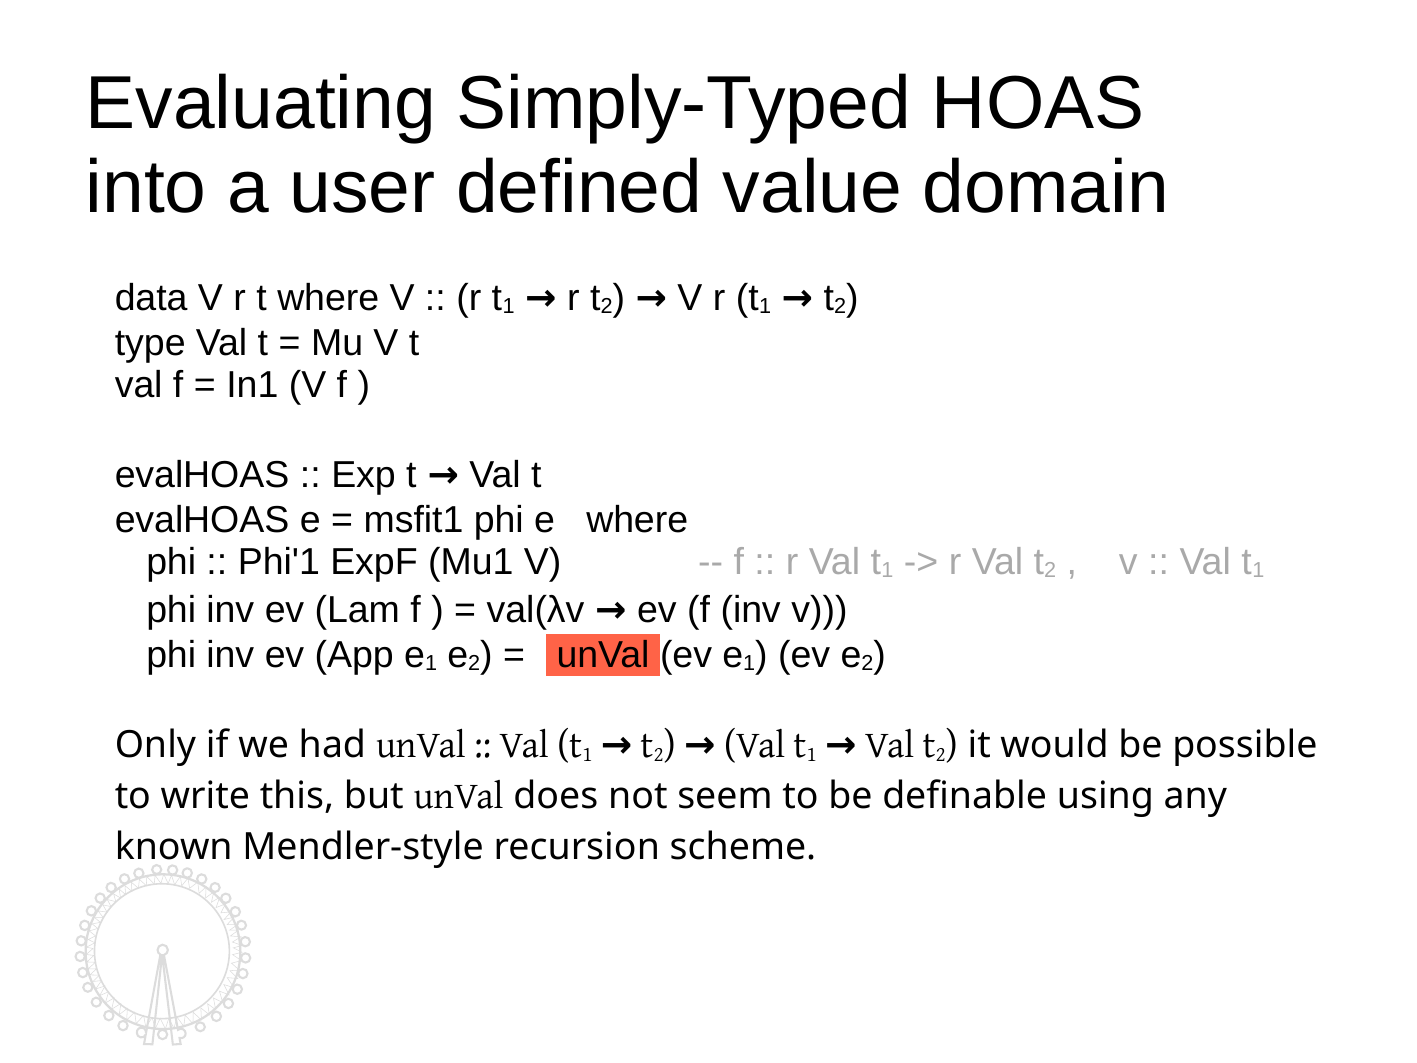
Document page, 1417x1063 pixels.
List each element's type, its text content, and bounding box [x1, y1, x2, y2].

title Evaluating Simply-Typed HOAS into a user defined value domain [70, 53, 1346, 240]
list data V r t where V :: (r t1 → r t2) → V r (t1 → t2) type Val t = Mu V t val f = In1 (V f ) evalHOAS :: Exp t → Val t evalHOAS e = msfit1 phi e where phi :: Phi'1 ExpF (Mu1 V) -- f :: r Val t1 -> r Val t2 , v :: Val t1 phi inv ev (Lam f ) = val(λv → ev (f (inv v))) phi inv ev (App e1 e2) = unVal (ev e1) (ev e2) Only if we had unVal :: Val (t1 → t2) → (Val t1 → Val t2) it would be possible to write this, but unVal does not seem to be definable using any known Mendler-style recursion scheme. [99, 263, 1369, 987]
